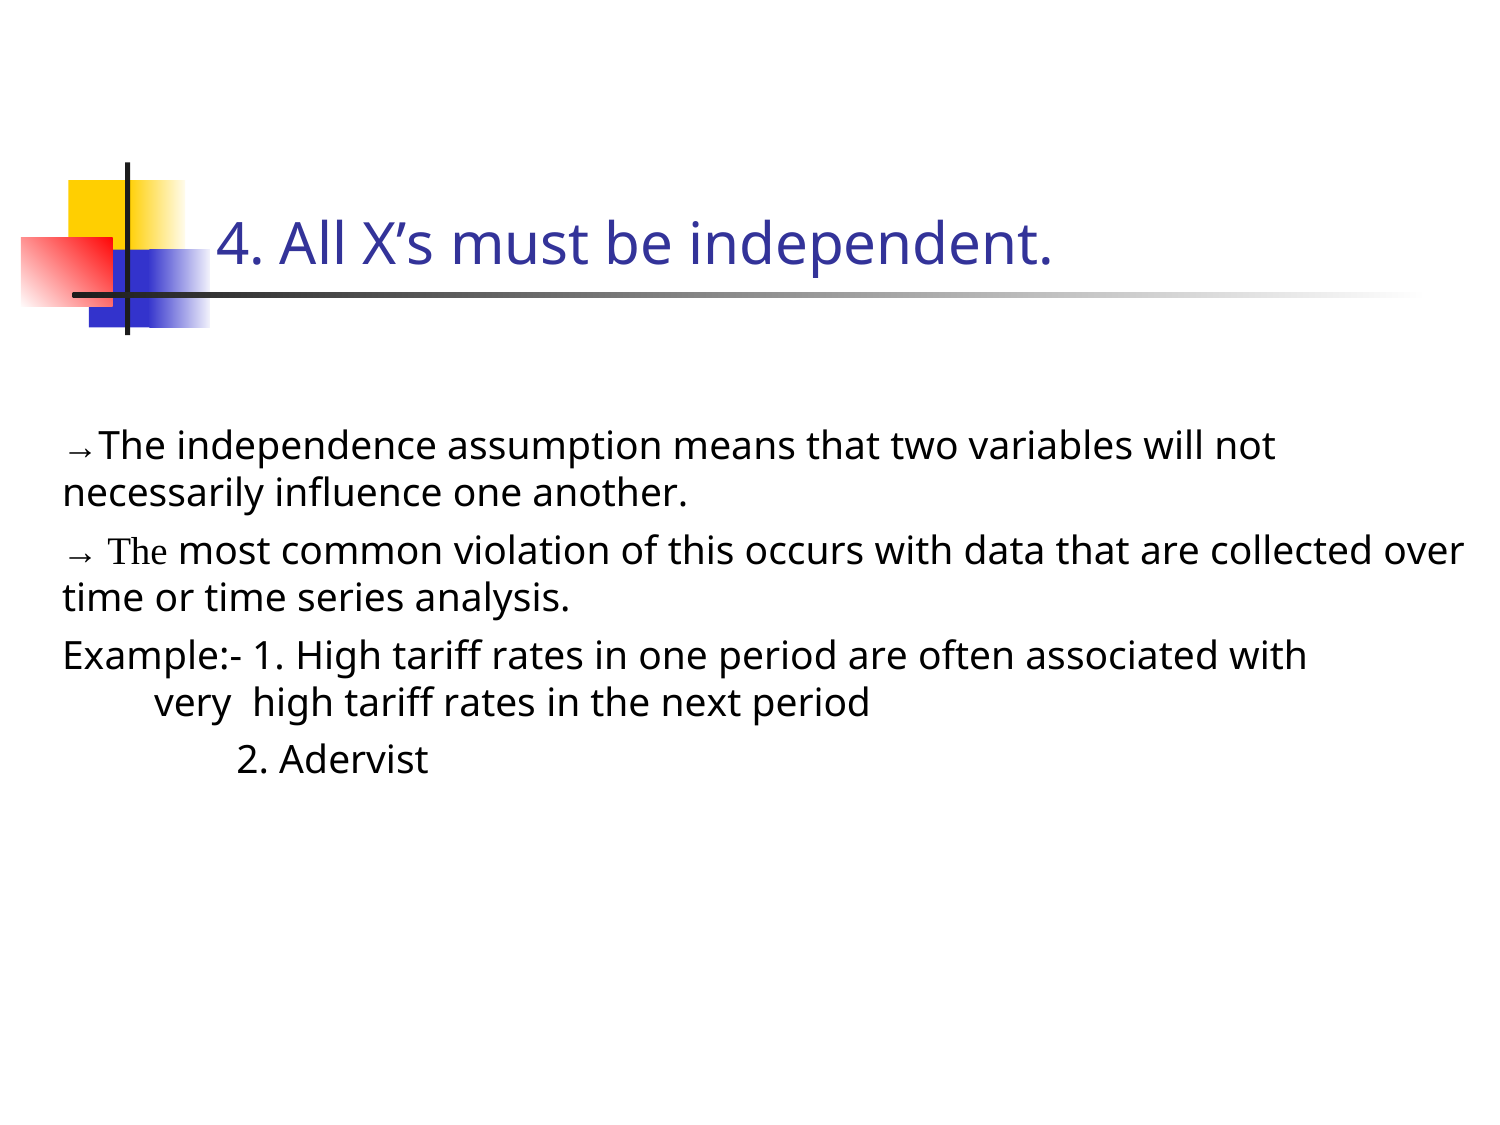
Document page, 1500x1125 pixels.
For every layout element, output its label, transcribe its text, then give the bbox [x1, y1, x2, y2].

list →The independence assumption means that two variables will not necessarily influence one another. → The most common violation of this occurs with data that are collected over time or time series analysis. Example:- 1. High tariff rates in one period are often associated with very high tariff rates in the next period 2. Adervist [47, 413, 1500, 792]
title 4. All X’s must be independent. [201, 198, 1477, 284]
